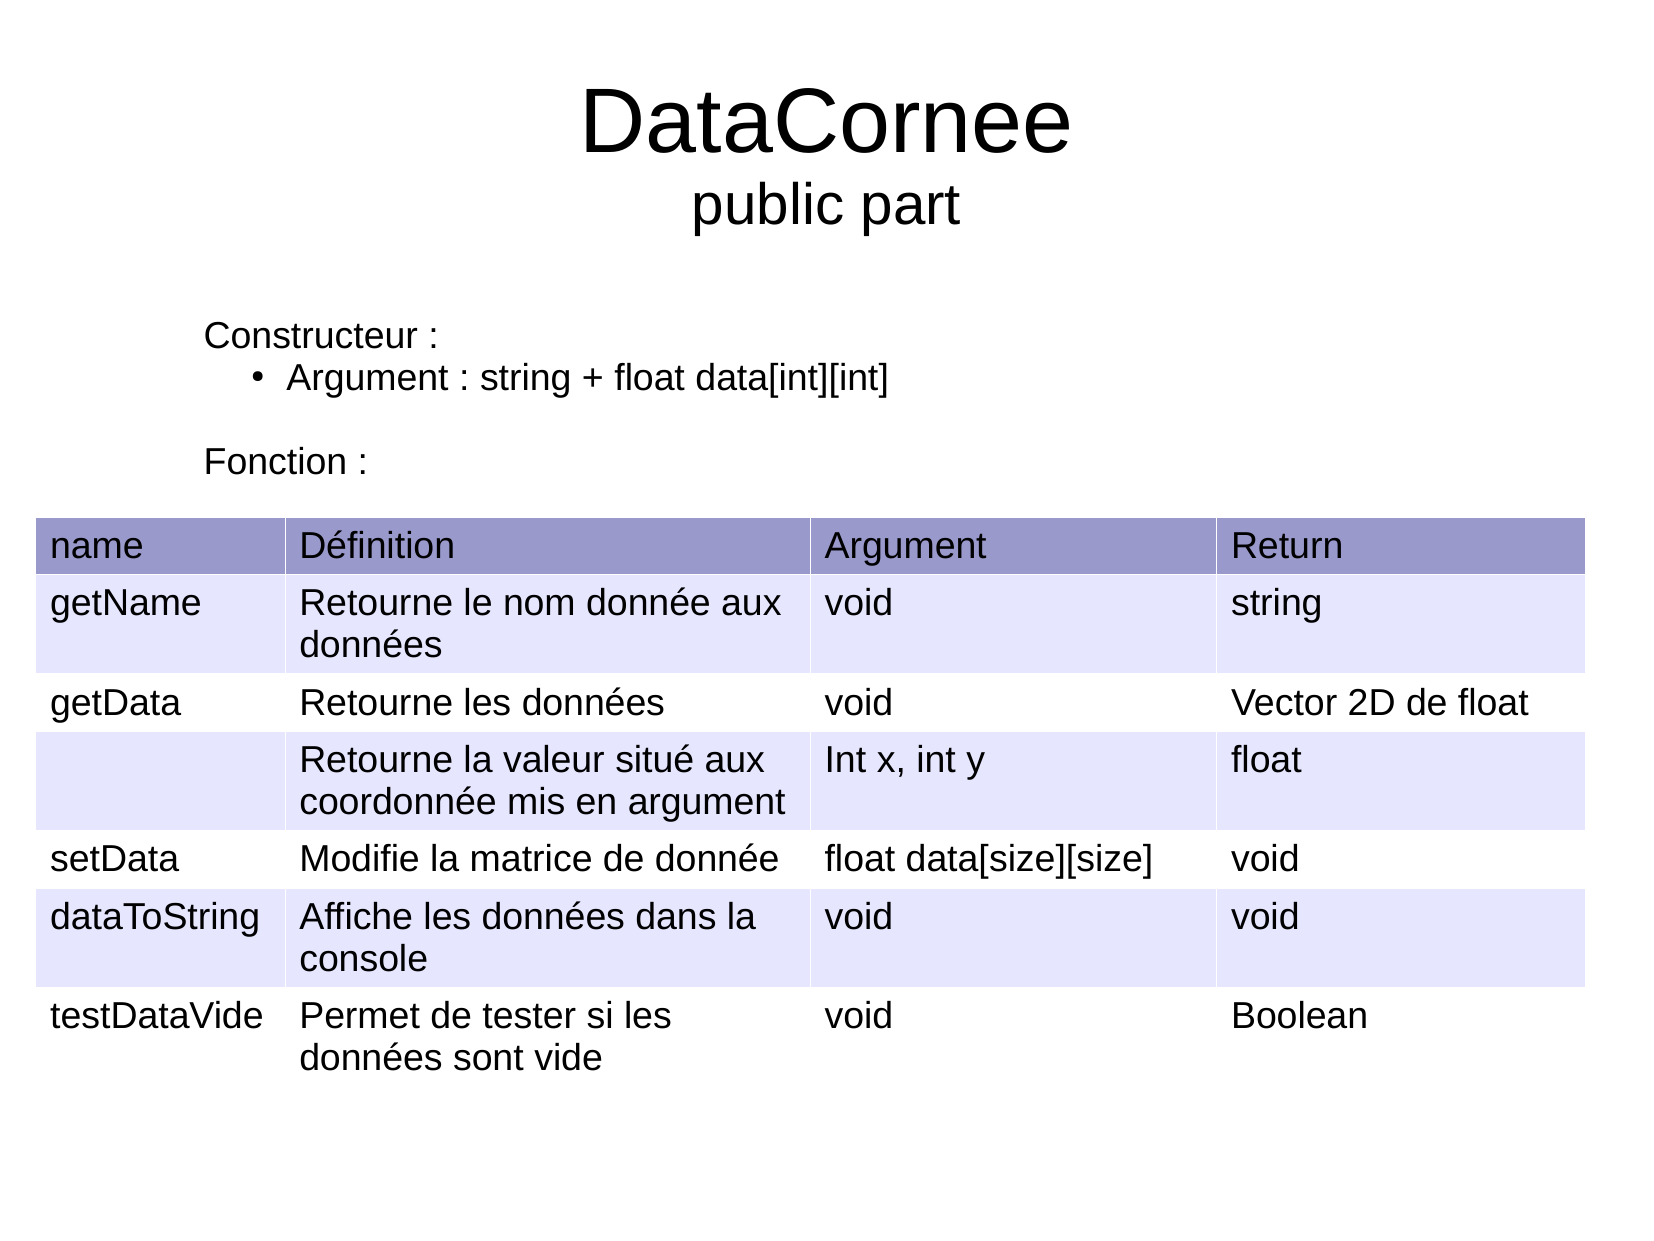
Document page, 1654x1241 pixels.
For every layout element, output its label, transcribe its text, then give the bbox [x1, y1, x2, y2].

table_cell float data[size][size] [811, 831, 1216, 888]
table_header Return [1217, 518, 1585, 574]
title DataCornee public part [82, 49, 1571, 257]
table_cell Affiche les données dans la console [286, 889, 810, 987]
table_cell Permet de tester si les données sont vide [286, 988, 810, 1086]
table_cell Retourne la valeur situé aux coordonnée mis en argument [286, 732, 810, 830]
table_cell void [811, 988, 1216, 1086]
table_cell getName [36, 575, 285, 673]
table_header Définition [286, 518, 810, 574]
table_cell testDataVide [36, 988, 285, 1086]
table_cell Modifie la matrice de donnée [286, 831, 810, 888]
table_cell Int x, int y [811, 732, 1216, 830]
table_cell Boolean [1217, 988, 1585, 1086]
table_cell setData [36, 831, 285, 888]
table_cell void [1217, 889, 1585, 987]
table_cell string [1217, 575, 1585, 673]
table_cell dataToString [36, 889, 285, 987]
table_cell [36, 732, 285, 830]
table_cell float [1217, 732, 1585, 830]
table_cell void [811, 674, 1216, 731]
table_cell Retourne le nom donnée aux données [286, 575, 810, 673]
table_header name [36, 518, 285, 574]
text_box Constructeur : Argument : string + float data[int][int] Fonction : [188, 307, 905, 517]
table_header Argument [811, 518, 1216, 574]
table_cell void [811, 889, 1216, 987]
table_cell void [1217, 831, 1585, 888]
table_cell getData [36, 674, 285, 731]
table_cell Vector 2D de float [1217, 674, 1585, 731]
table_cell Retourne les données [286, 674, 810, 731]
table_cell void [811, 575, 1216, 673]
